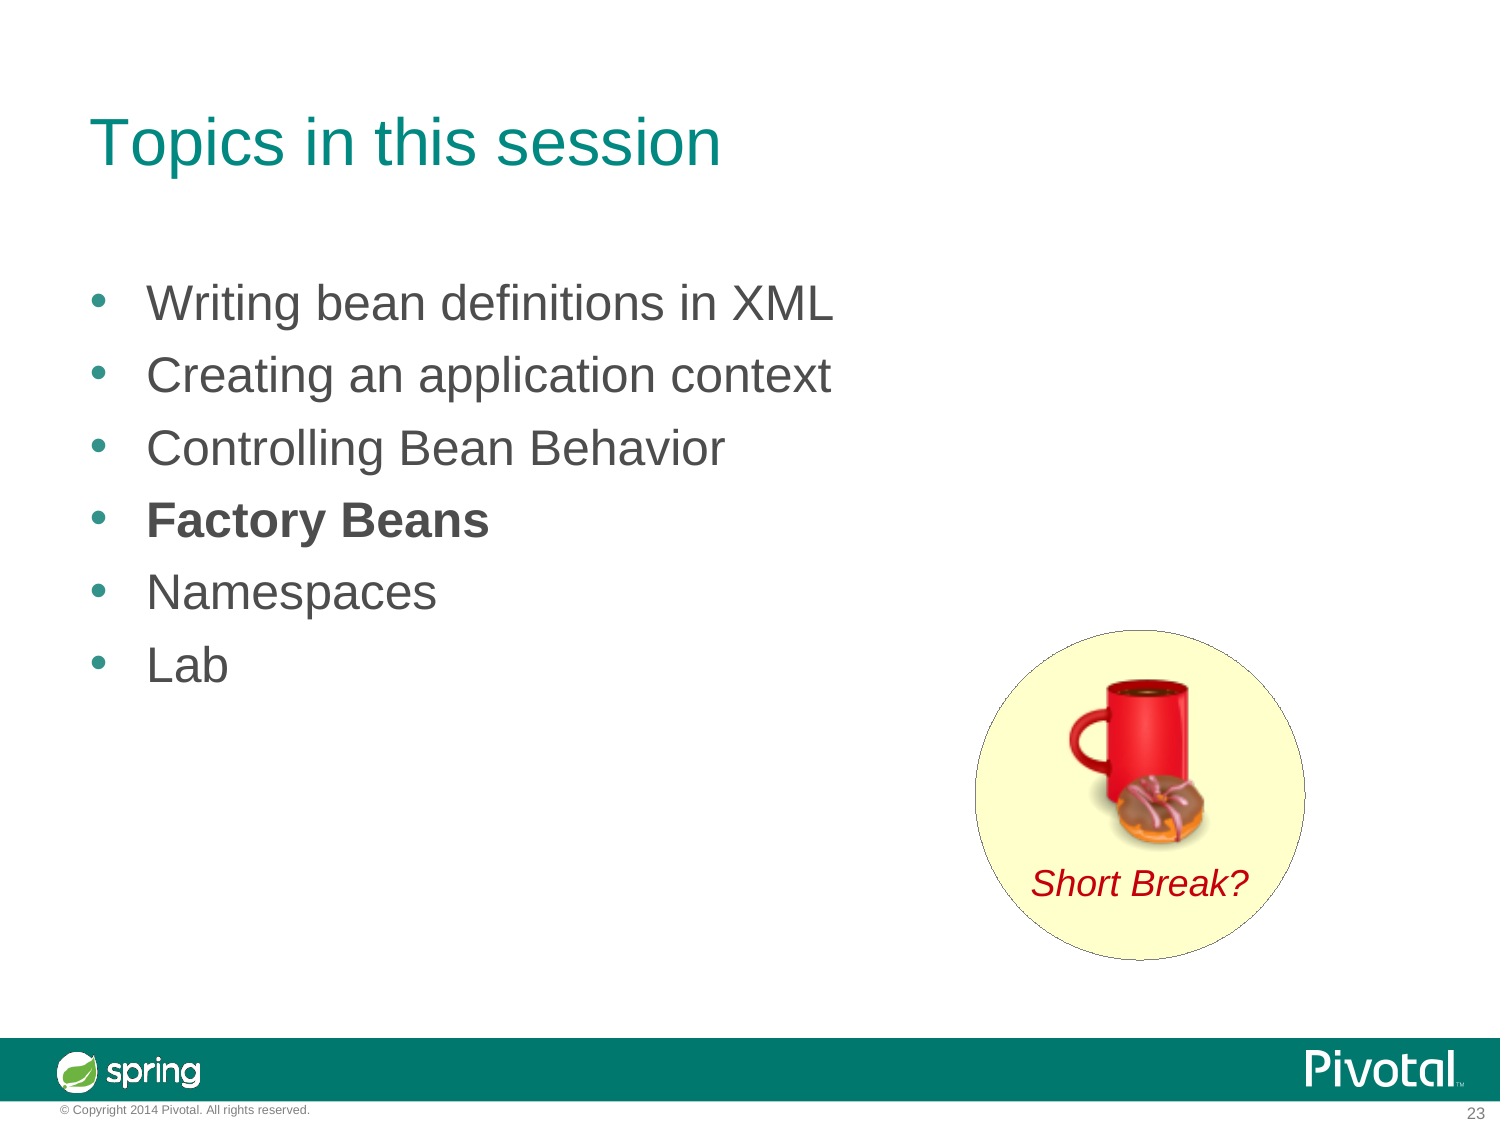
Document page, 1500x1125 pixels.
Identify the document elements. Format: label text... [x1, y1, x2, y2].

picture [1066, 678, 1214, 854]
title Topics in this session [75, 45, 1426, 233]
picture [32, 1041, 210, 1103]
text_box Short Break? [1015, 851, 1265, 912]
text_box [975, 701, 1066, 903]
text_box [1023, 912, 1257, 961]
list Writing bean definitions in XML Creating an application context Controlling Bean Behavior Factory Beans Namespaces Lab [75, 262, 1426, 701]
picture [1306, 1050, 1464, 1087]
text_box [1214, 701, 1306, 903]
